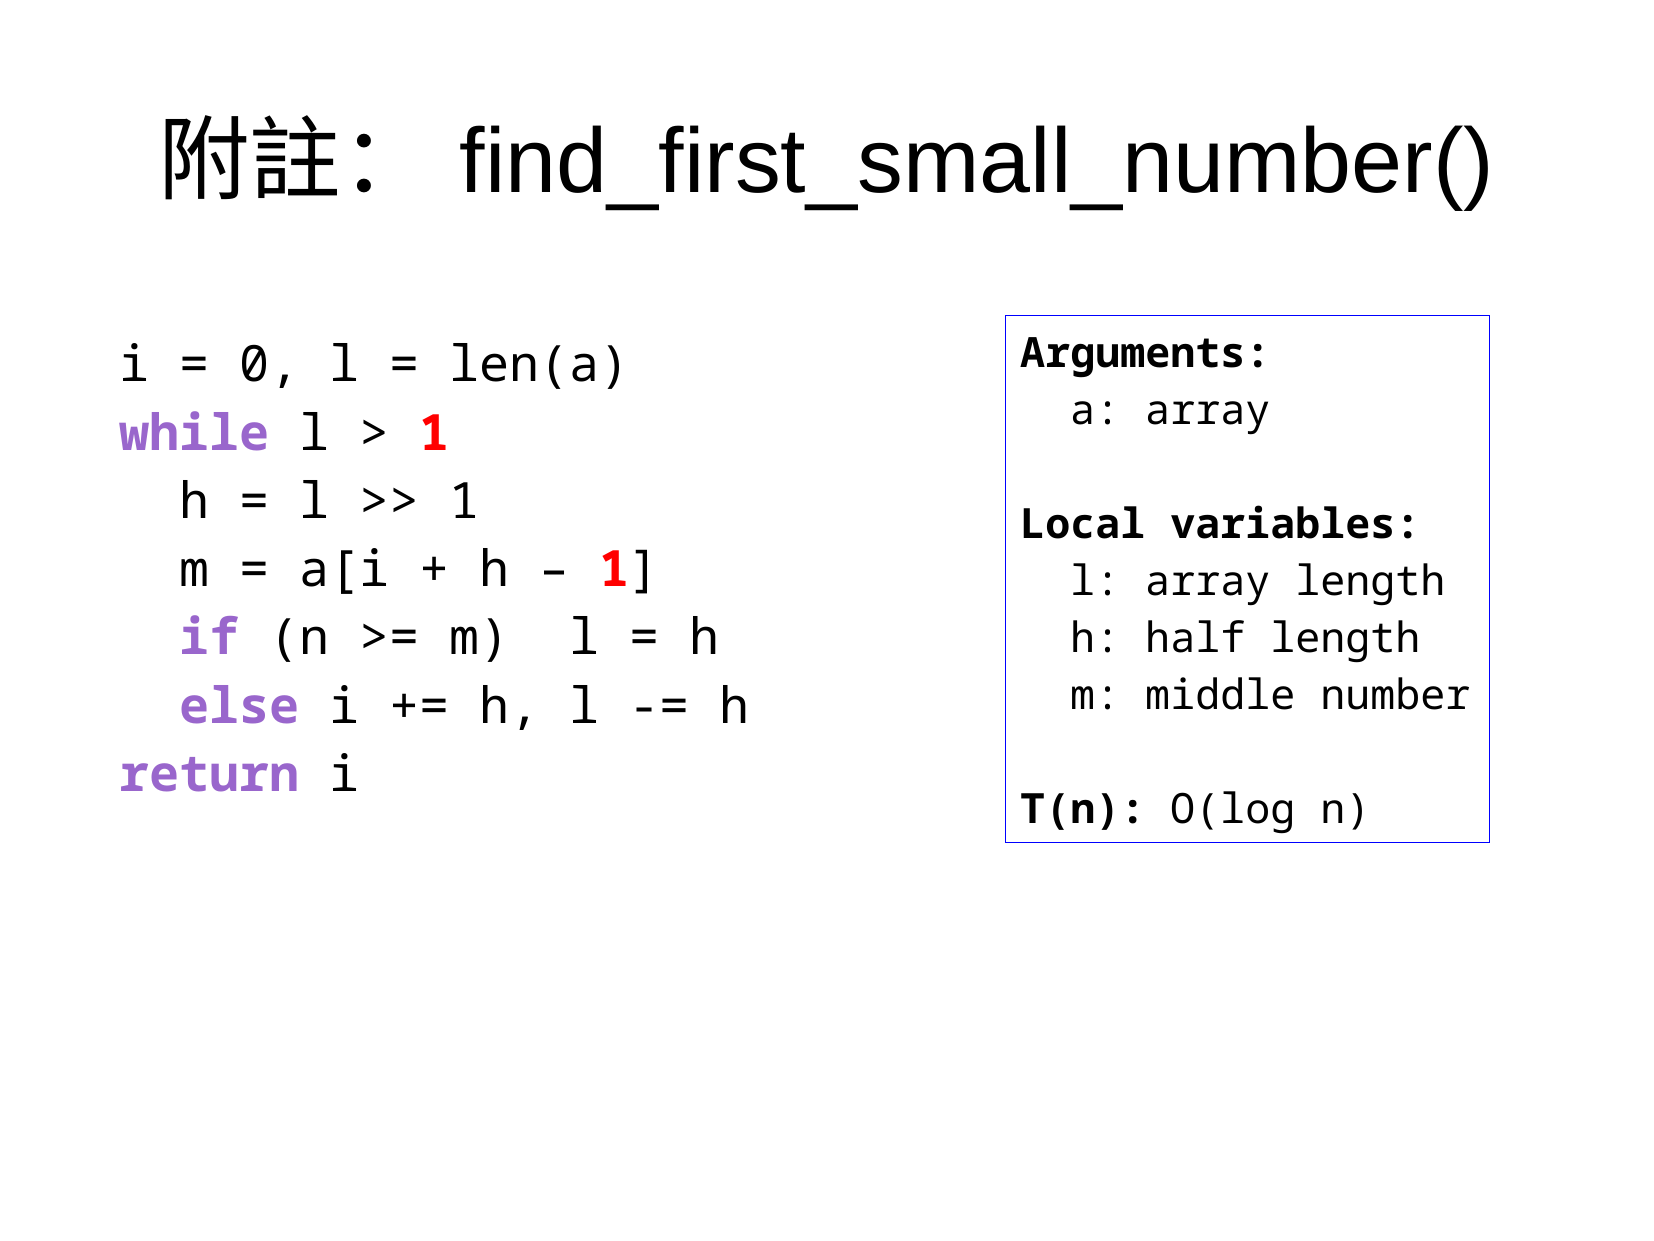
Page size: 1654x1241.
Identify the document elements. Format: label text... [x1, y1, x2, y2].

text_box Arguments: a: array Local variables: l: array length h: half length m: middle number T(n): O(log n) [1005, 315, 1490, 771]
title 附註：find_first_small_number() [82, 49, 1571, 257]
text_box i = 0, l = len(a) while l > 1 h = l >> 1 m = a[i + h – 1] if (n >= m) l = h else i += h, l -= h return i [105, 320, 765, 748]
